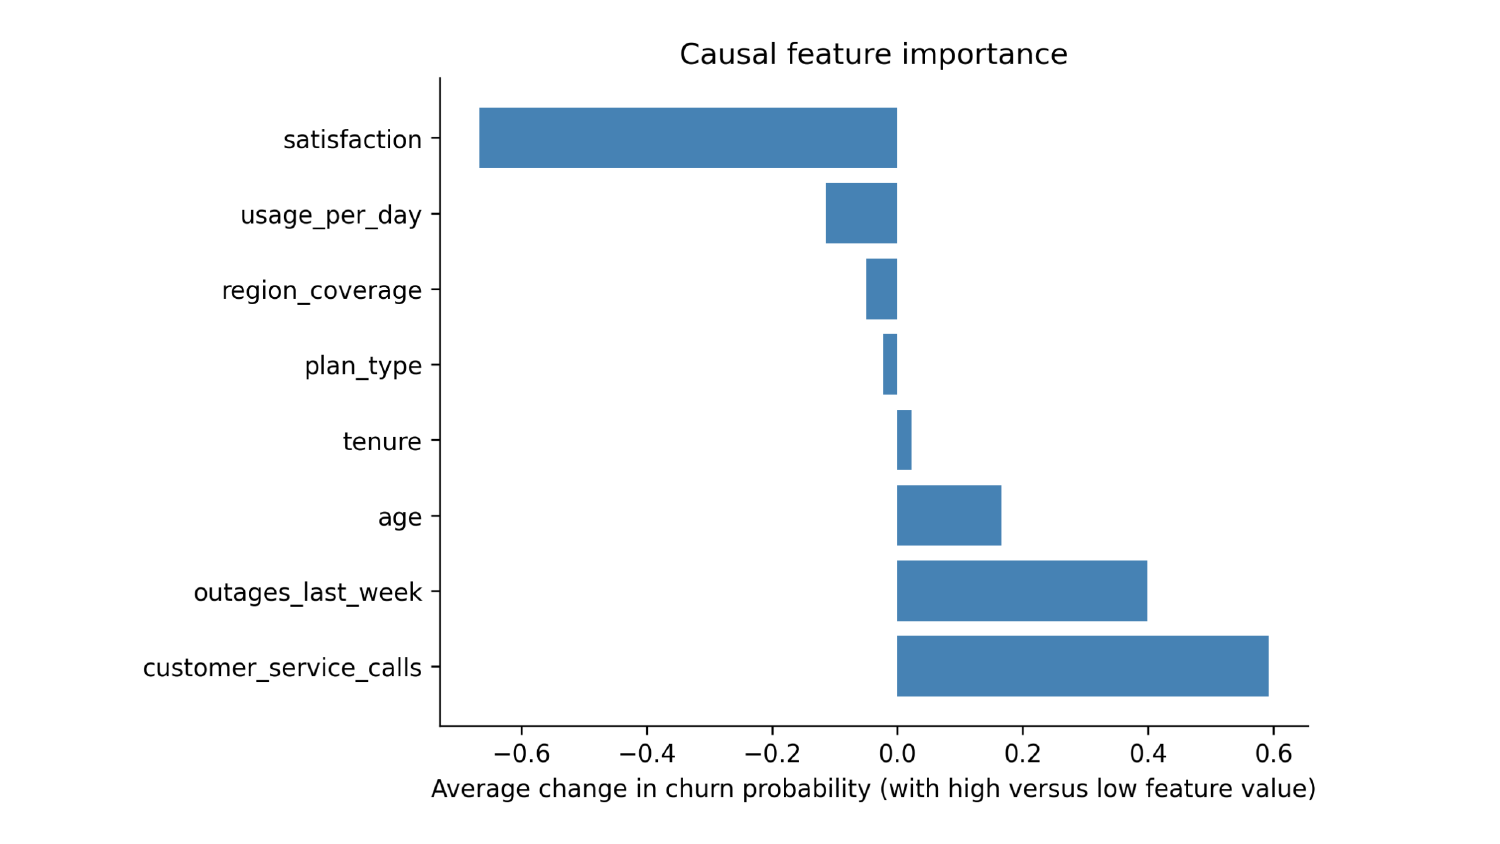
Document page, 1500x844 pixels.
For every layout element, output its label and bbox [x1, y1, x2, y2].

picture [125, 24, 1325, 819]
